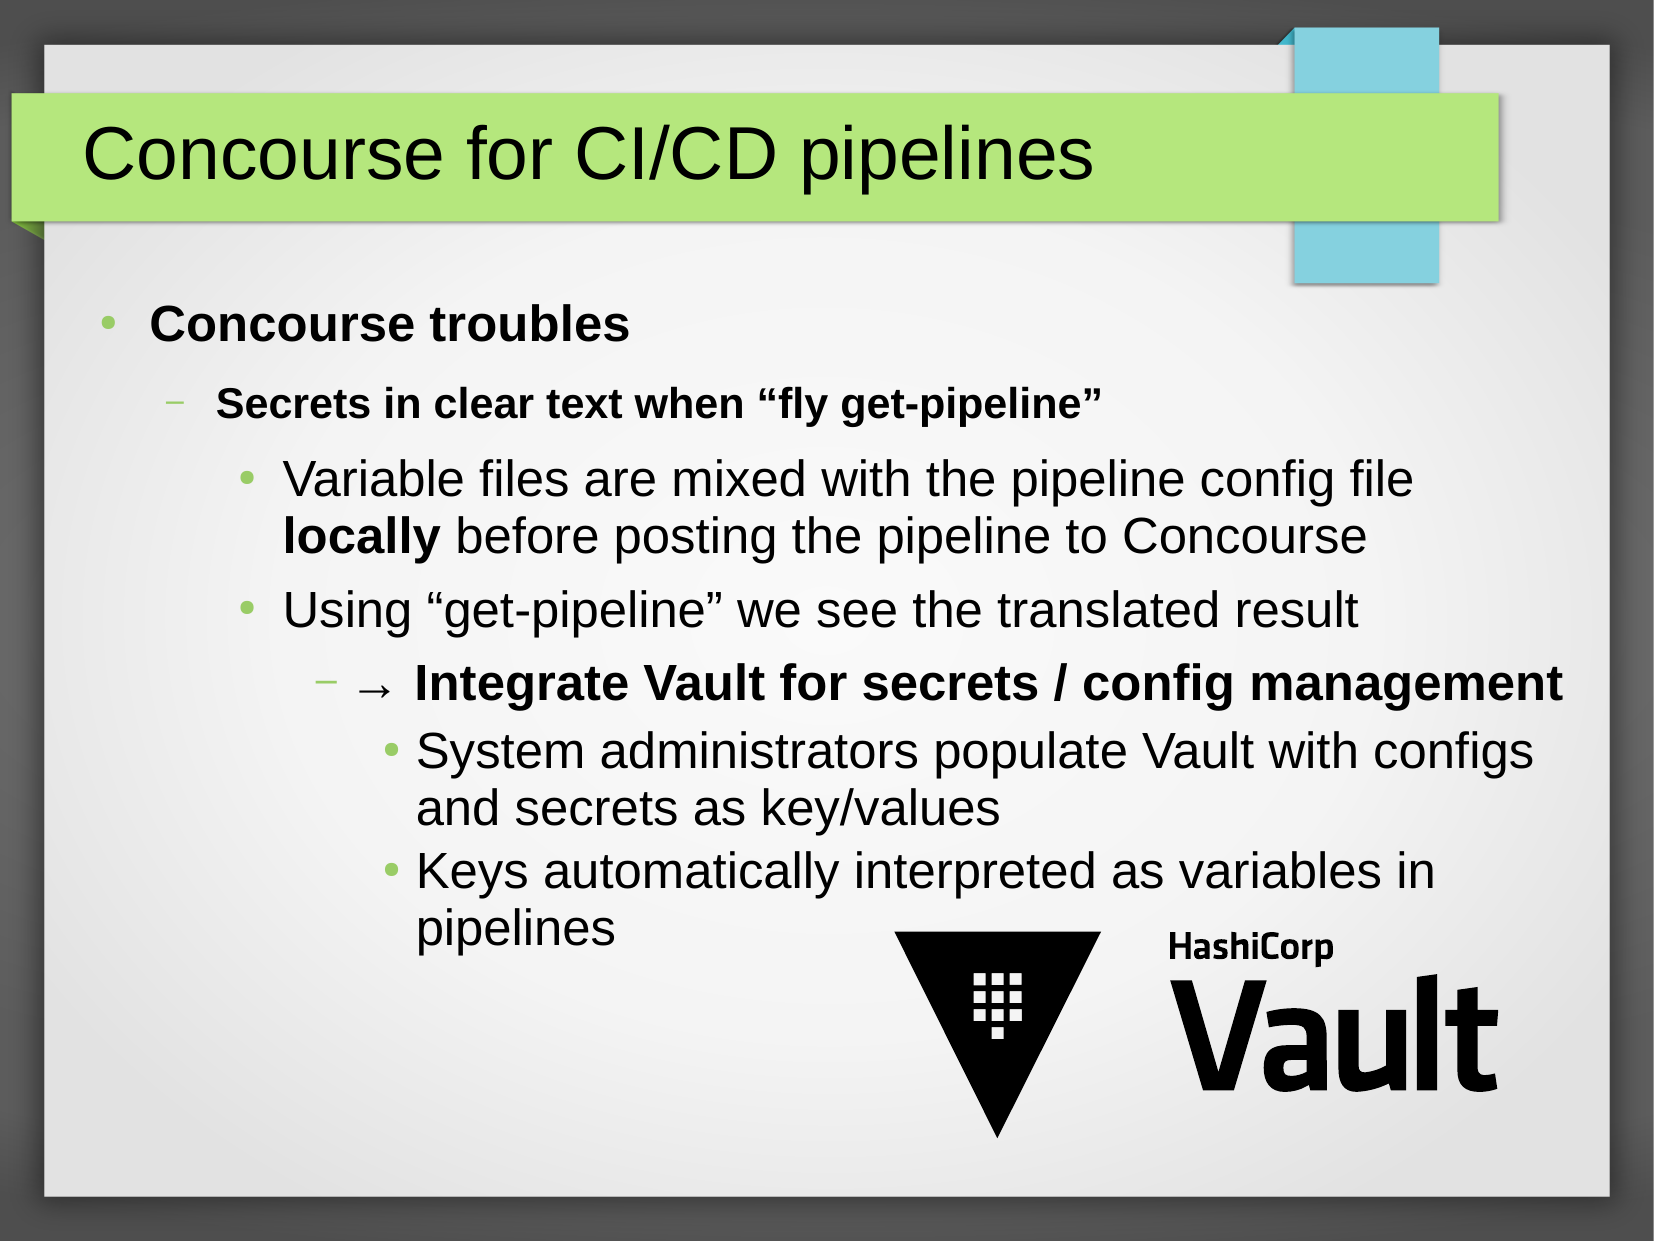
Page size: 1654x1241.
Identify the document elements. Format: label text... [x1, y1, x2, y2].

text_box [816, 603, 847, 674]
title Concourse for CI/CD pipelines [82, 94, 1264, 213]
list Concourse troubles Secrets in clear text when “fly get-pipeline” Variable files are mixed with the pipeline config file locally before posting the pipeline to Concourse Using “get-pipeline” we see the translated result → Integrate Vault for secrets / config management System administrators populate Vault with configs and secrets as key/values Keys automatically interpreted as variables in pipelines [82, 295, 1571, 1015]
picture [0, 0, 1654, 1241]
